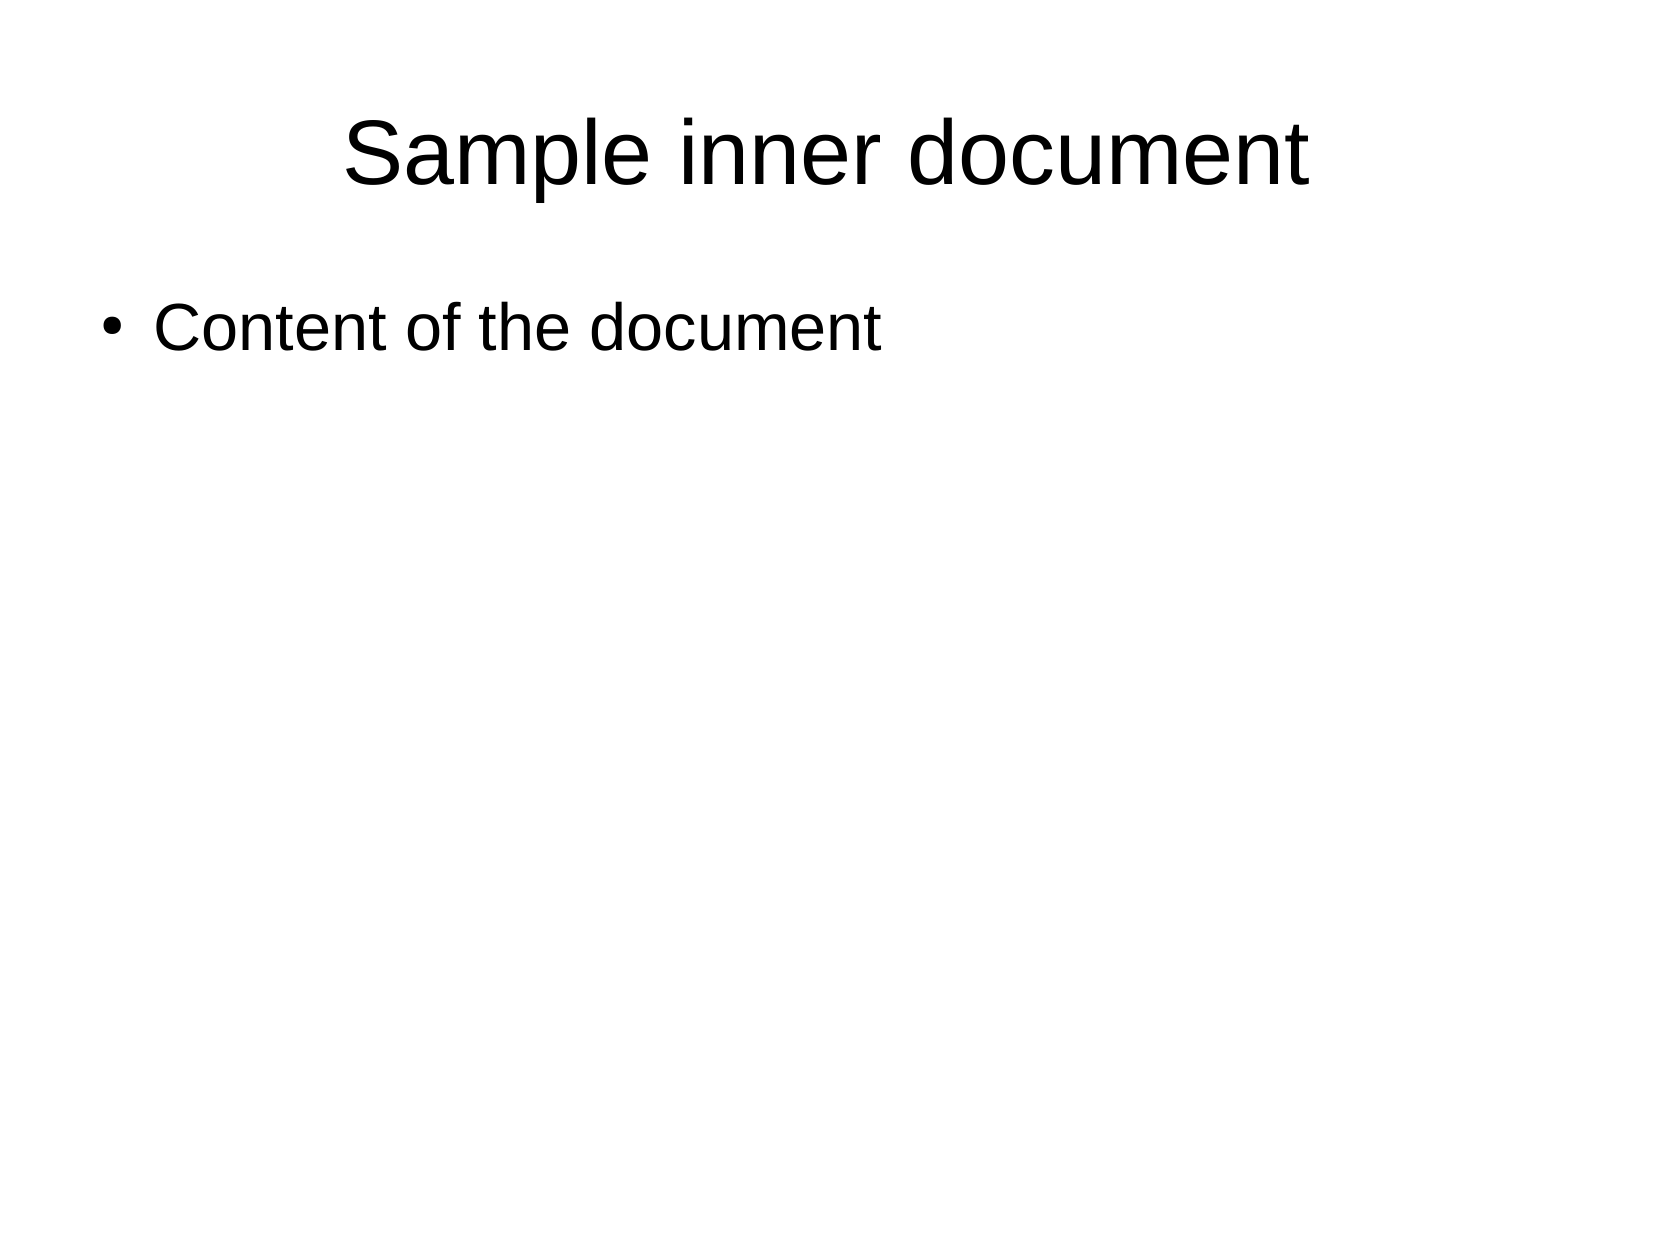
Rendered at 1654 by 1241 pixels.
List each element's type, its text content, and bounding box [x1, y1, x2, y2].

list Content of the document [82, 290, 1571, 1010]
title Sample inner document [82, 49, 1571, 257]
